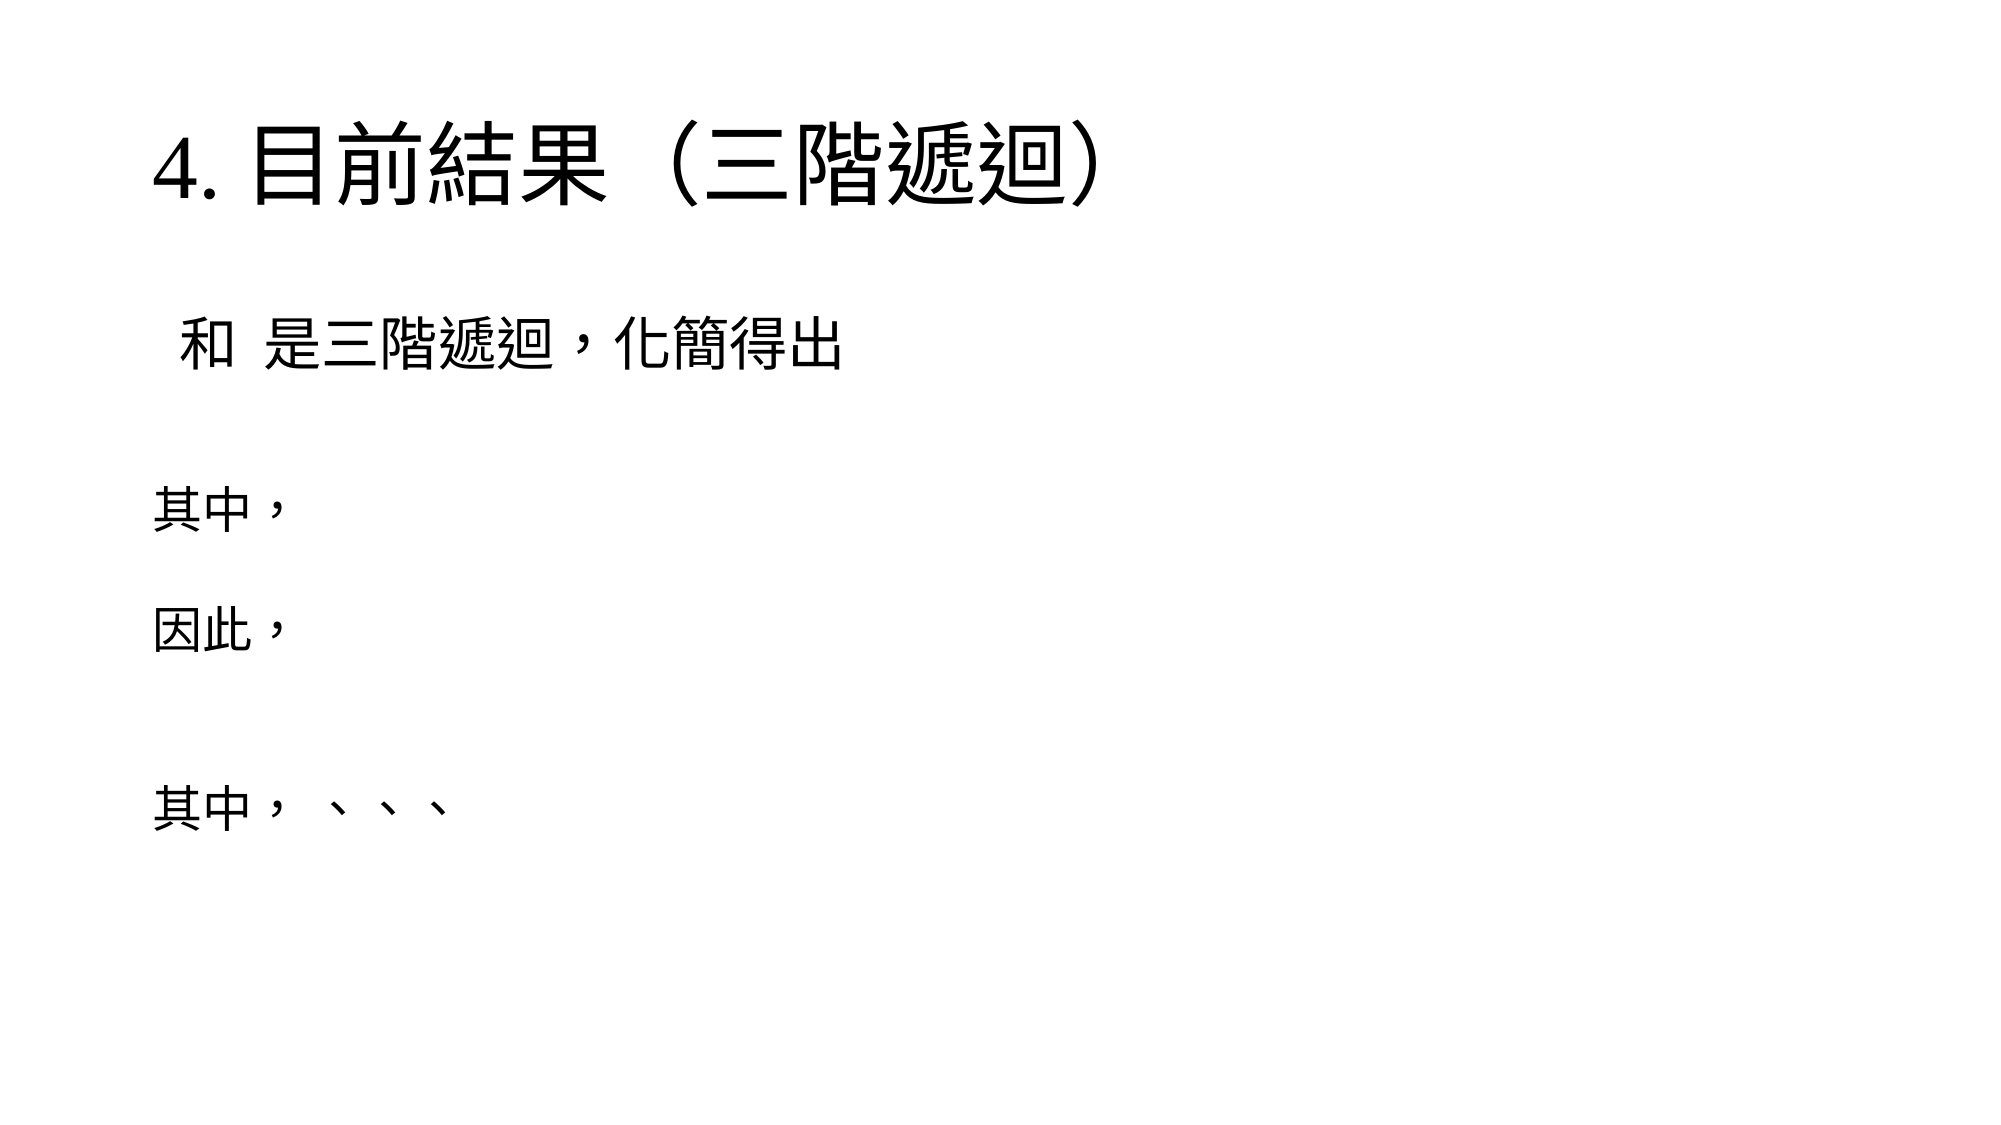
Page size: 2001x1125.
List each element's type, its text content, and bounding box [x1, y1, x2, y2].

title 4.目前結果（三階遞迴） [137, 59, 1863, 278]
list 和 是三階遞迴，化簡得出 其中， 因此， 其中， 、、、 [137, 299, 1863, 1014]
